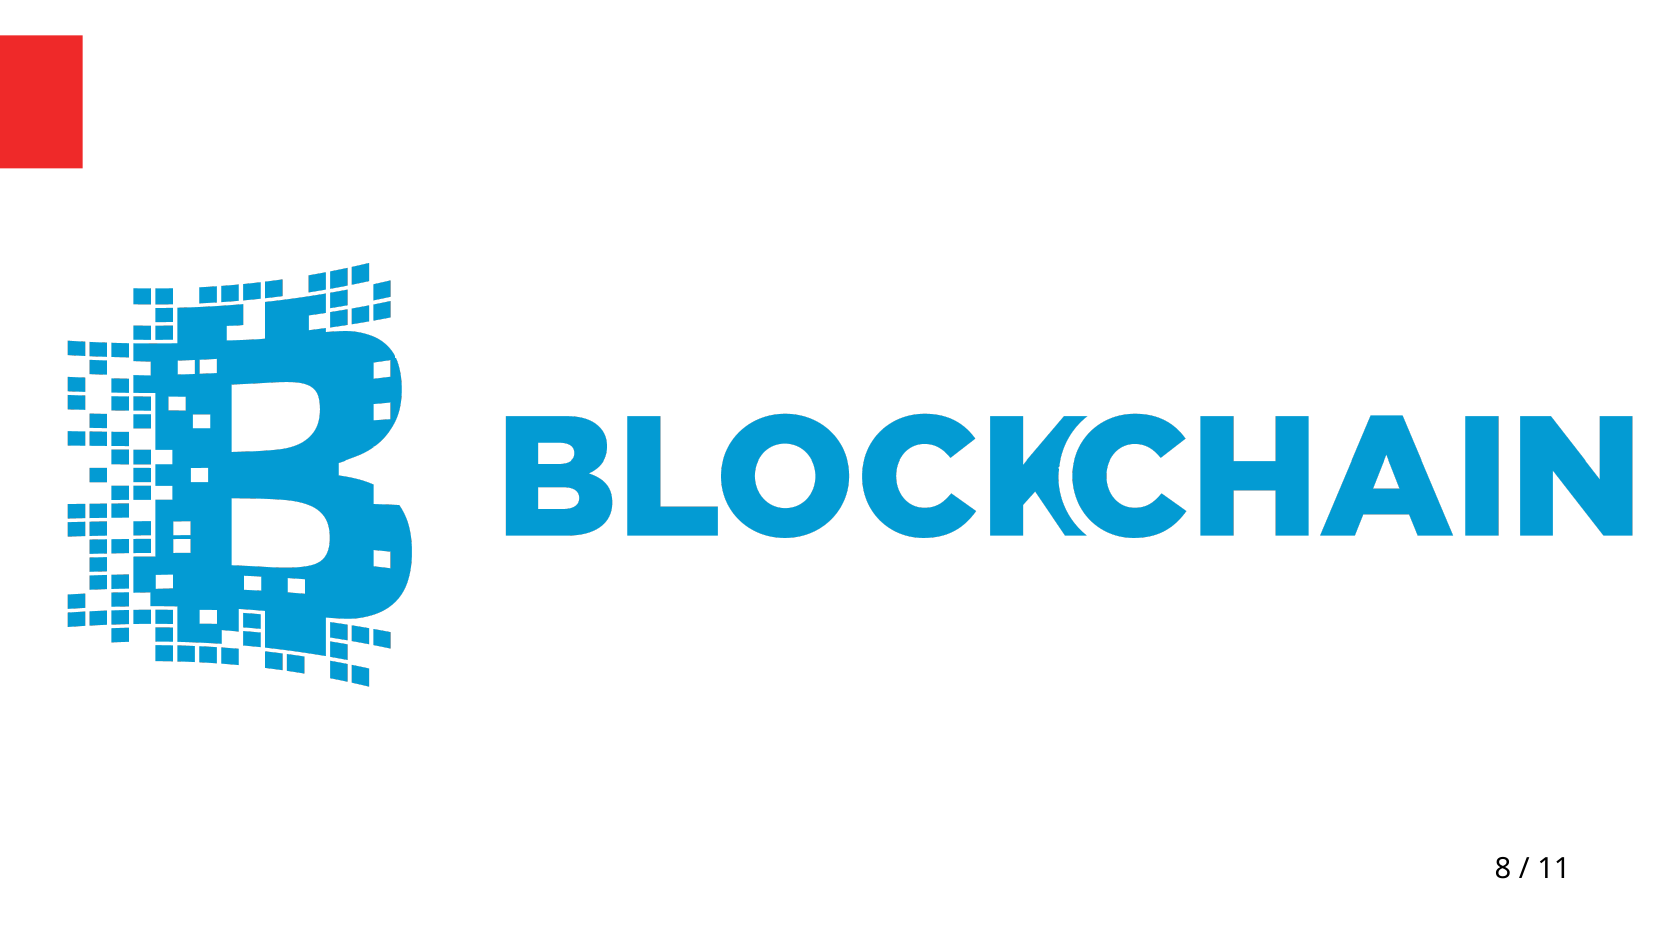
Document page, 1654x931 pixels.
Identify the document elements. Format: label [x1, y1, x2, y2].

picture [39, 224, 1648, 697]
